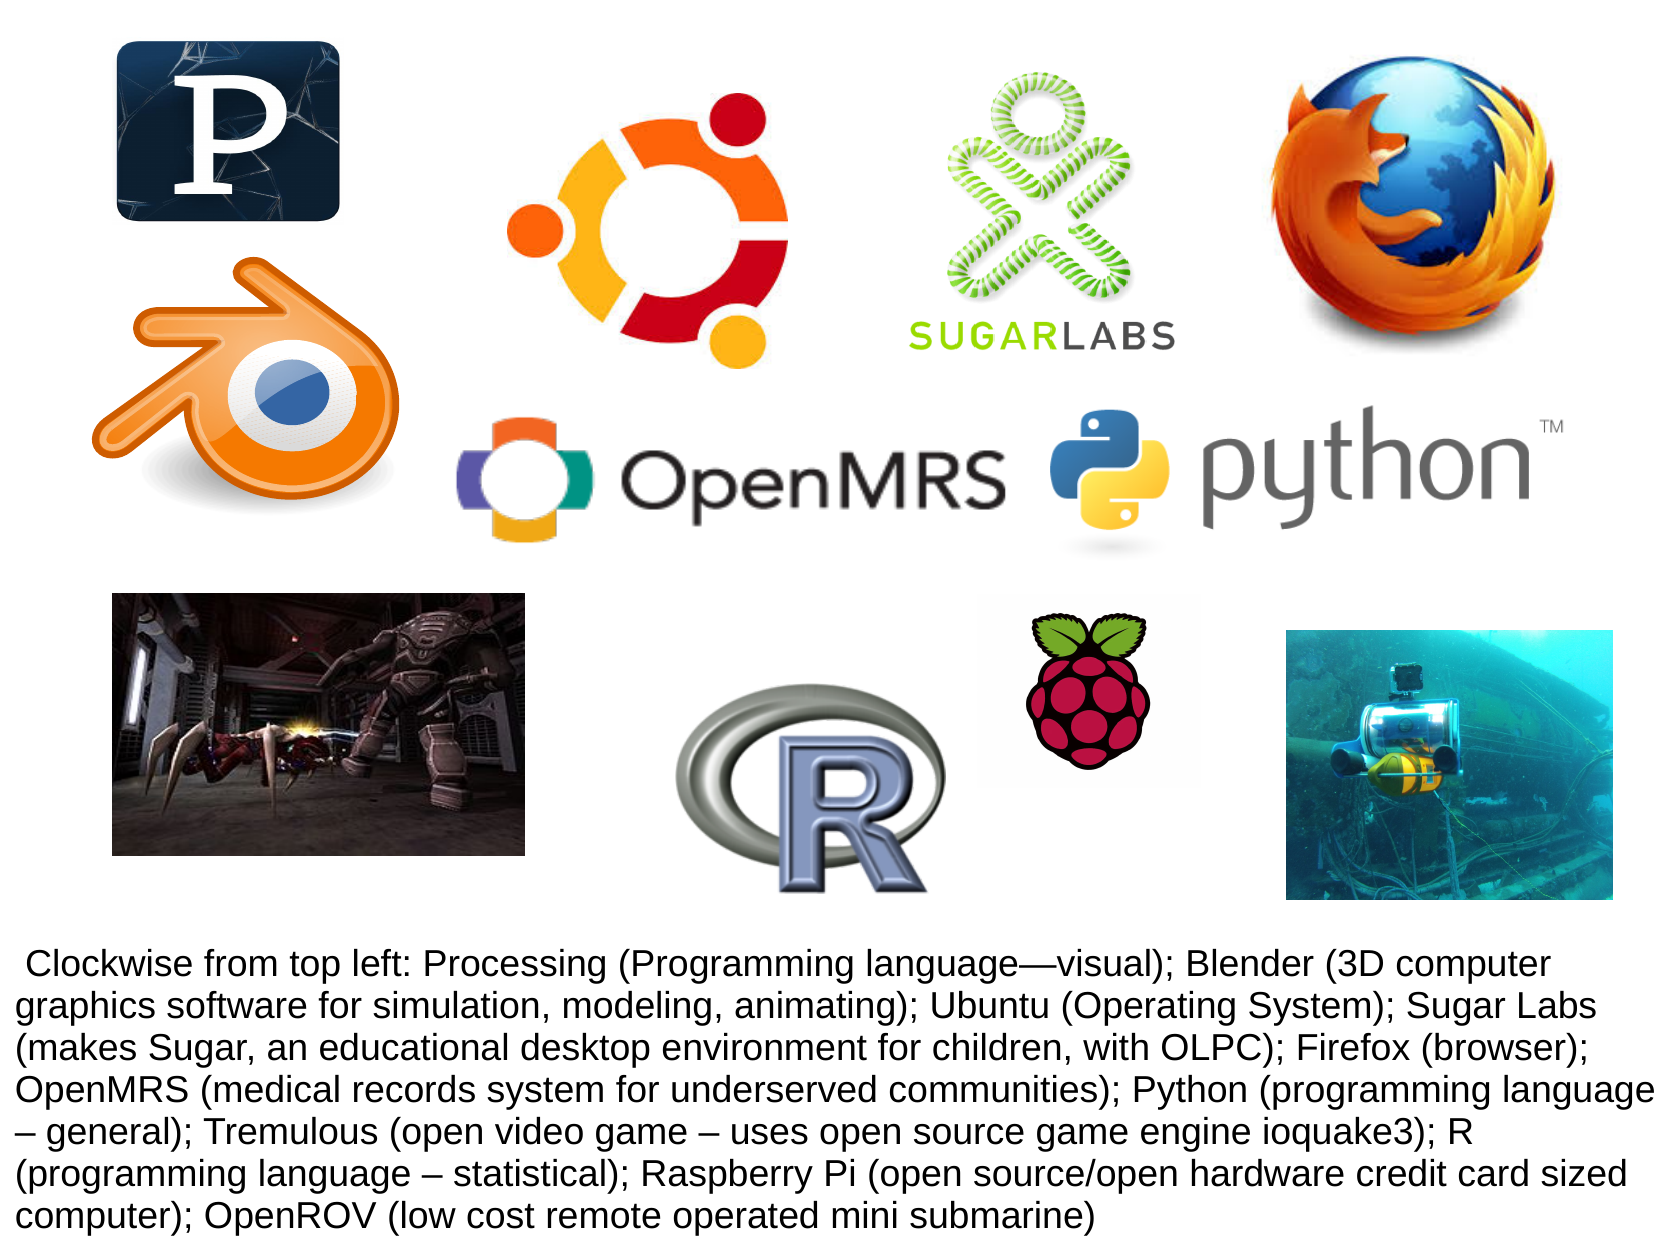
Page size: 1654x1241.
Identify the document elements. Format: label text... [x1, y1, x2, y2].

text_box Clockwise from top left: Processing (Programming language—visual); Blender (3D computer graphics software for simulation, modeling, animating); Ubuntu (Operating System); Sugar Labs (makes Sugar, an educational desktop environment for children, with OLPC); Firefox (browser); OpenMRS (medical records system for underserved communities); Python (programming language – general); Tremulous (open video game – uses open source game engine ioquake3); R (programming language – statistical); Raspberry Pi (open source/open hardware credit card sized computer); OpenROV (low cost remote operated mini submarine) [0, 934, 1654, 1241]
picture [900, 68, 1185, 354]
picture [507, 93, 788, 369]
picture [1286, 630, 1613, 901]
picture [112, 593, 525, 856]
picture [75, 37, 408, 547]
picture [675, 683, 946, 894]
picture [450, 30, 1613, 788]
